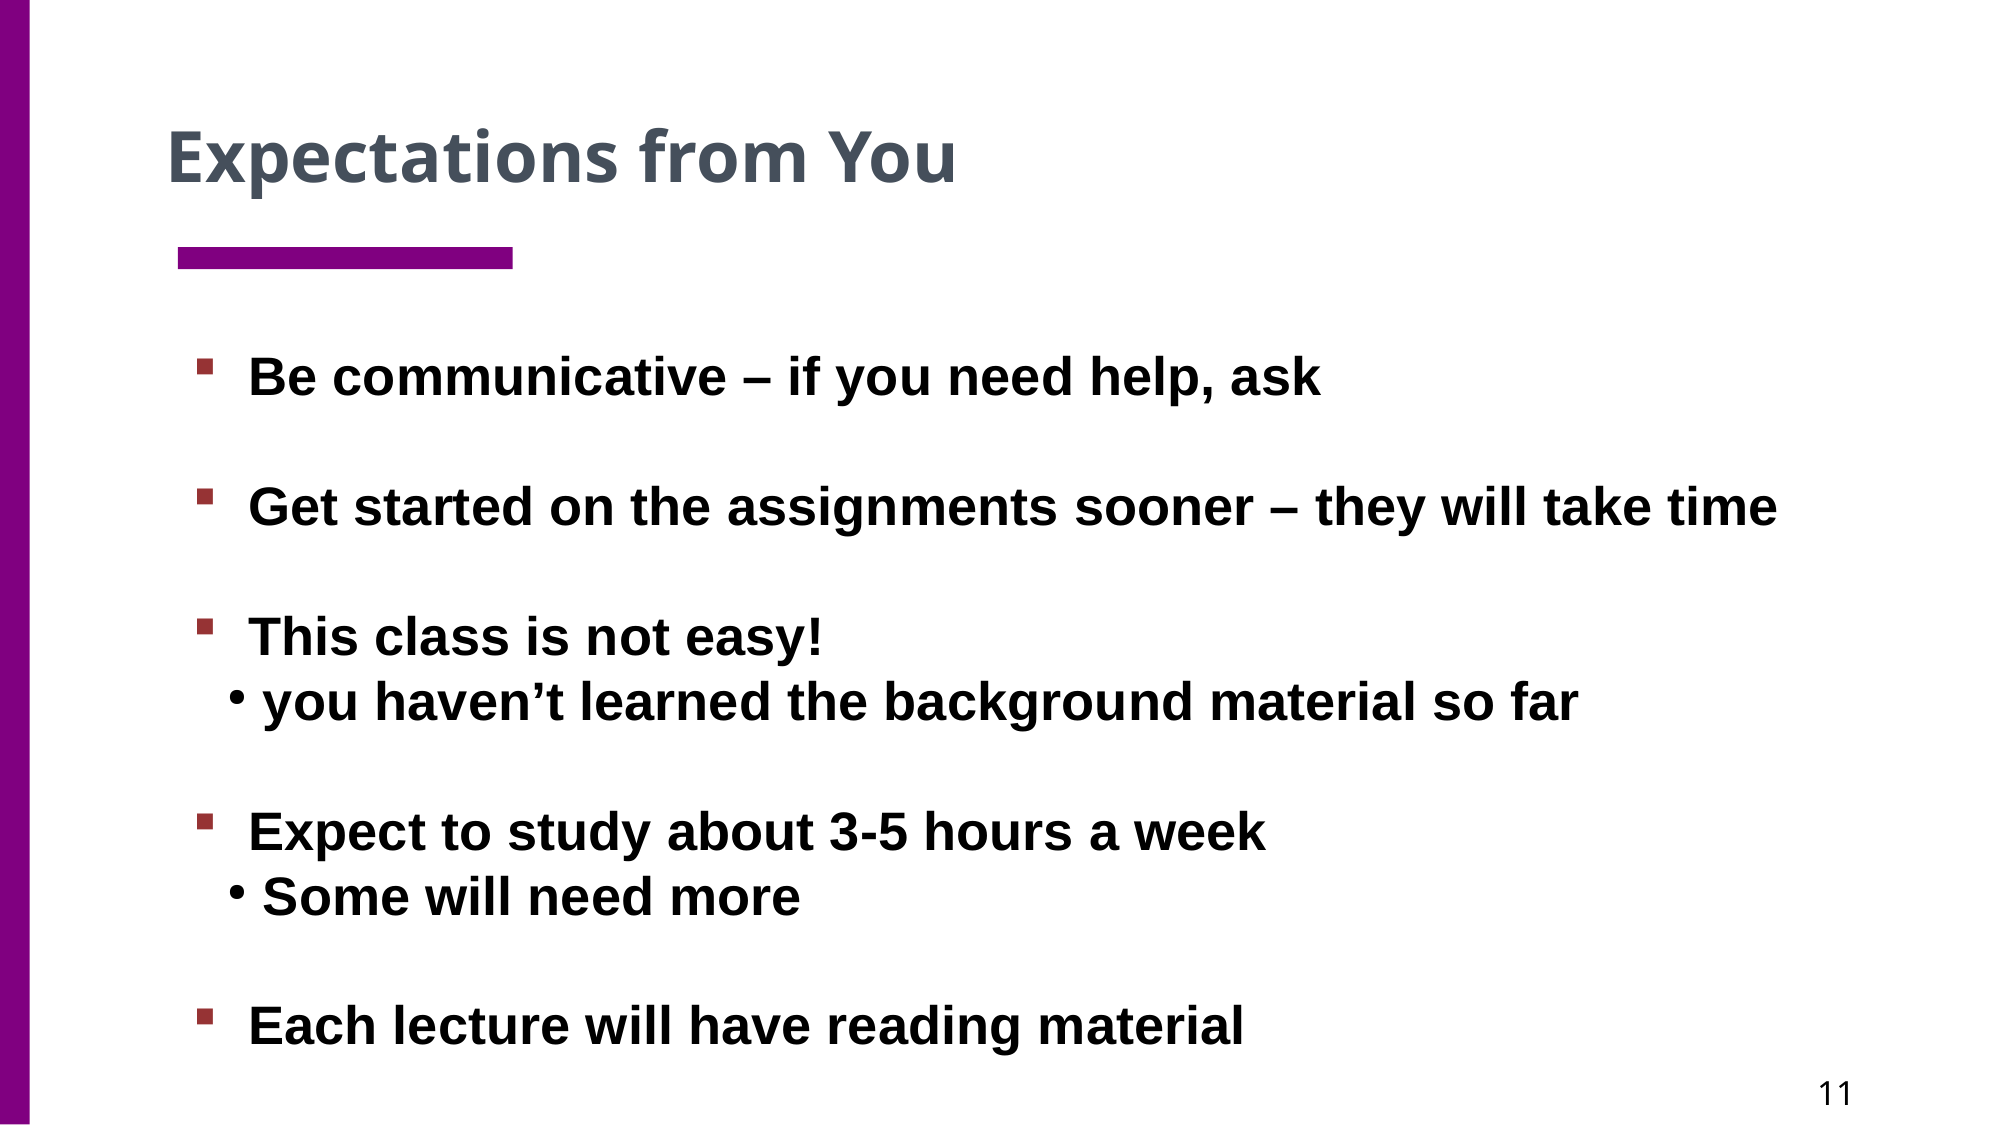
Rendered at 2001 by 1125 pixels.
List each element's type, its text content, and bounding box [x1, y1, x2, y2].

text_box Be communicative – if you need help, ask Get started on the assignments sooner – they will take time This class is not easy! you haven’t learned the background material so far Expect to study about 3-5 hours a week Some will need more Each lecture will have reading material [177, 326, 1875, 1050]
text_box Expectations from You [151, 0, 1849, 212]
